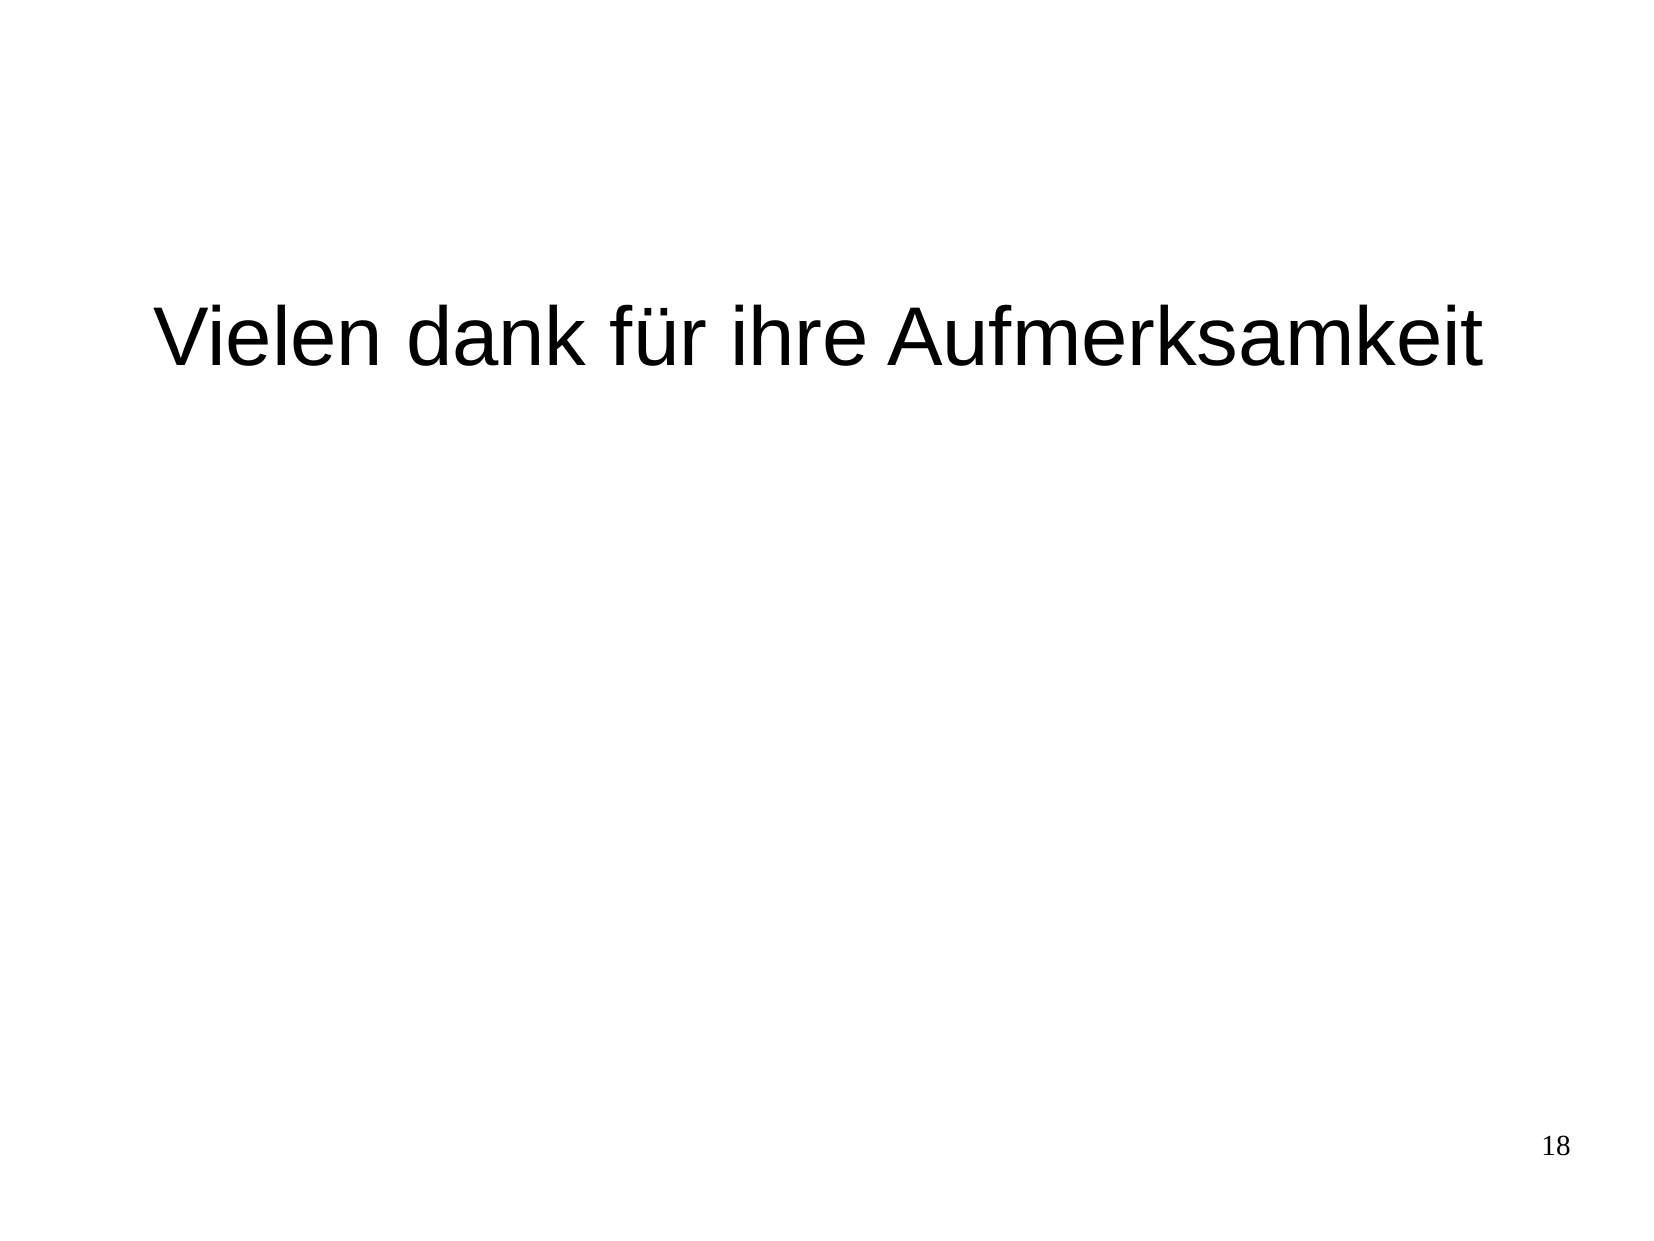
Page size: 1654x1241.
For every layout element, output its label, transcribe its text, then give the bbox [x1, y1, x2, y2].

list Vielen dank für ihre Aufmerksamkeit [82, 290, 1571, 1010]
